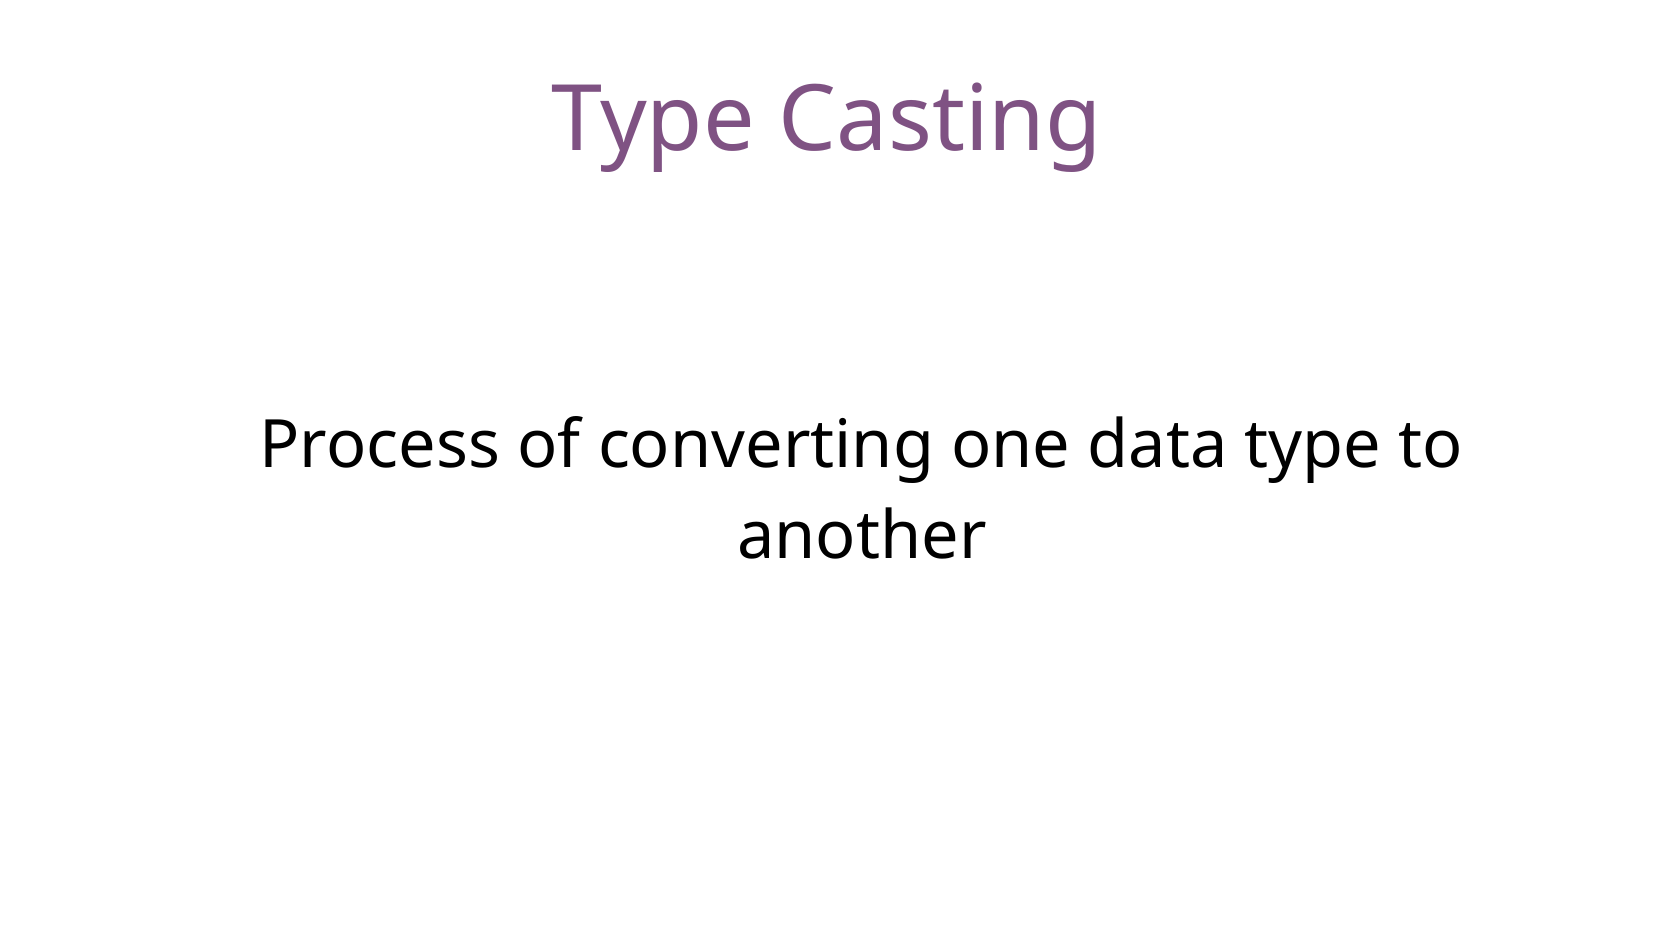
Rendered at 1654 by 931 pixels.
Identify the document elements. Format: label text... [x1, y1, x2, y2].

list Process of converting one data type to another [82, 217, 1571, 758]
title Type Casting [82, 37, 1571, 193]
